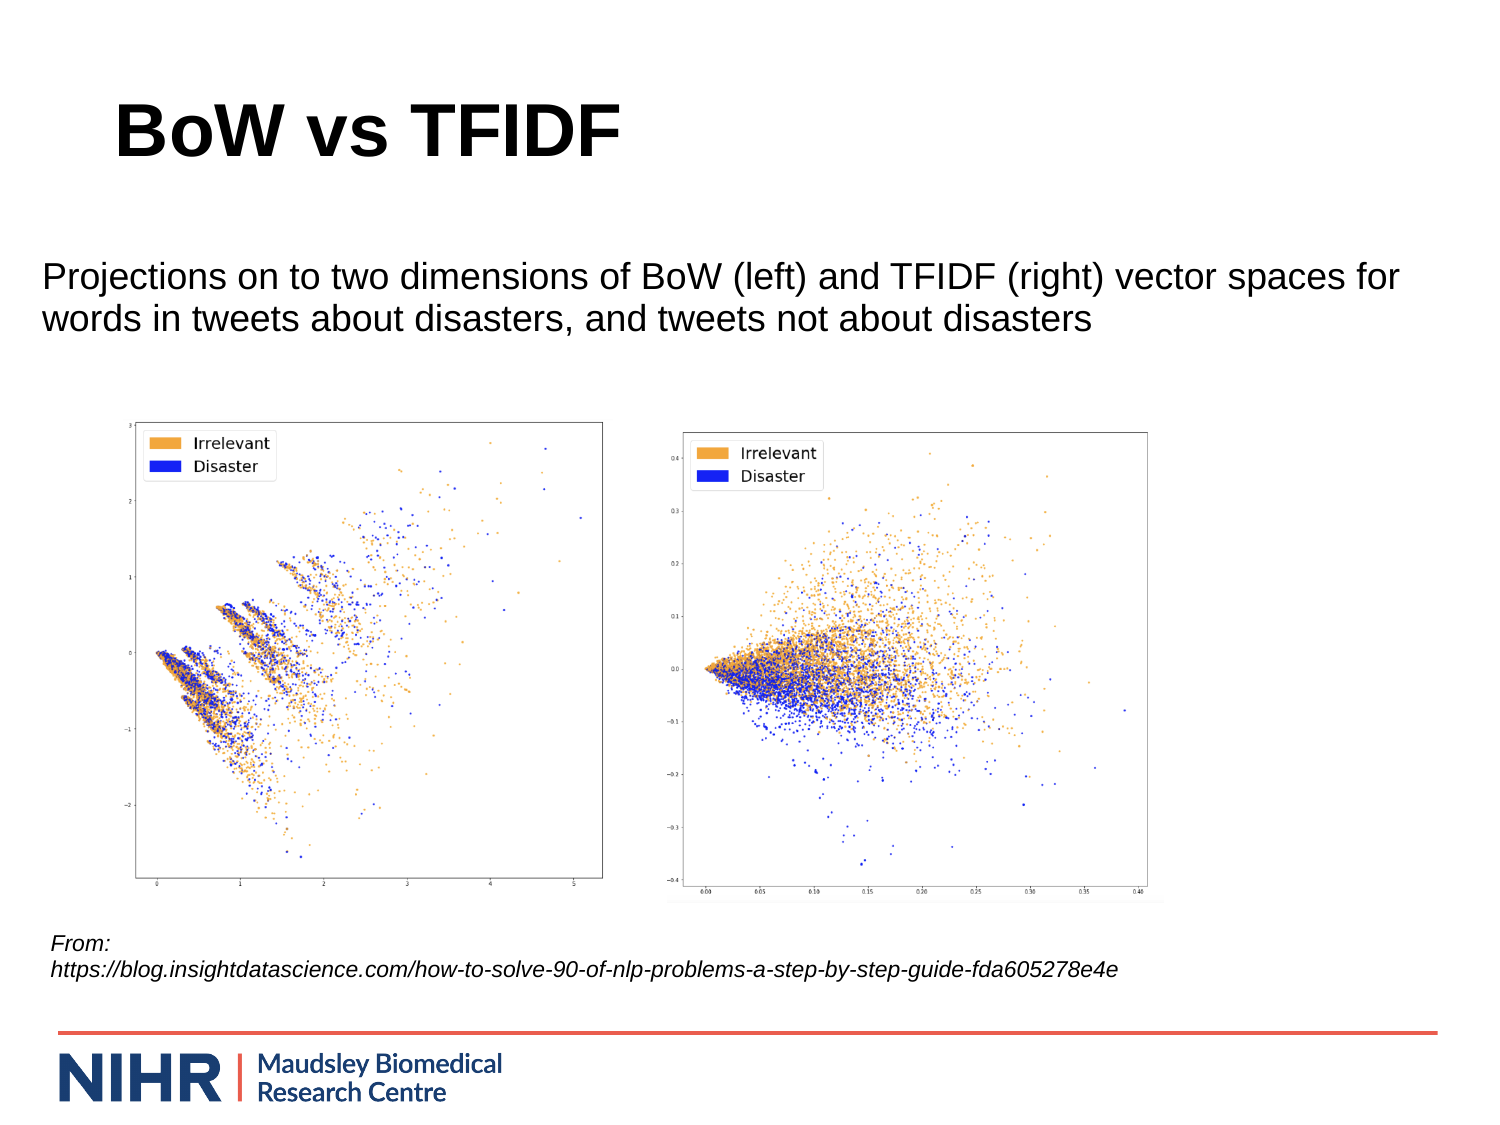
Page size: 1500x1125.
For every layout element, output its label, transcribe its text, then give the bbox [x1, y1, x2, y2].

text_box Projections on to two dimensions of BoW (left) and TFIDF (right) vector spaces for words in tweets about disasters, and tweets not about disasters [27, 248, 1417, 347]
text_box BoW vs TFIDF [100, 84, 1105, 180]
picture [667, 419, 1164, 903]
picture [29, 1018, 531, 1125]
text_box From: https://blog.insightdatascience.com/how-to-solve-90-of-nlp-problems-a-step-by-step-guide-fda605278e4e [35, 923, 1335, 1004]
picture [118, 412, 615, 898]
